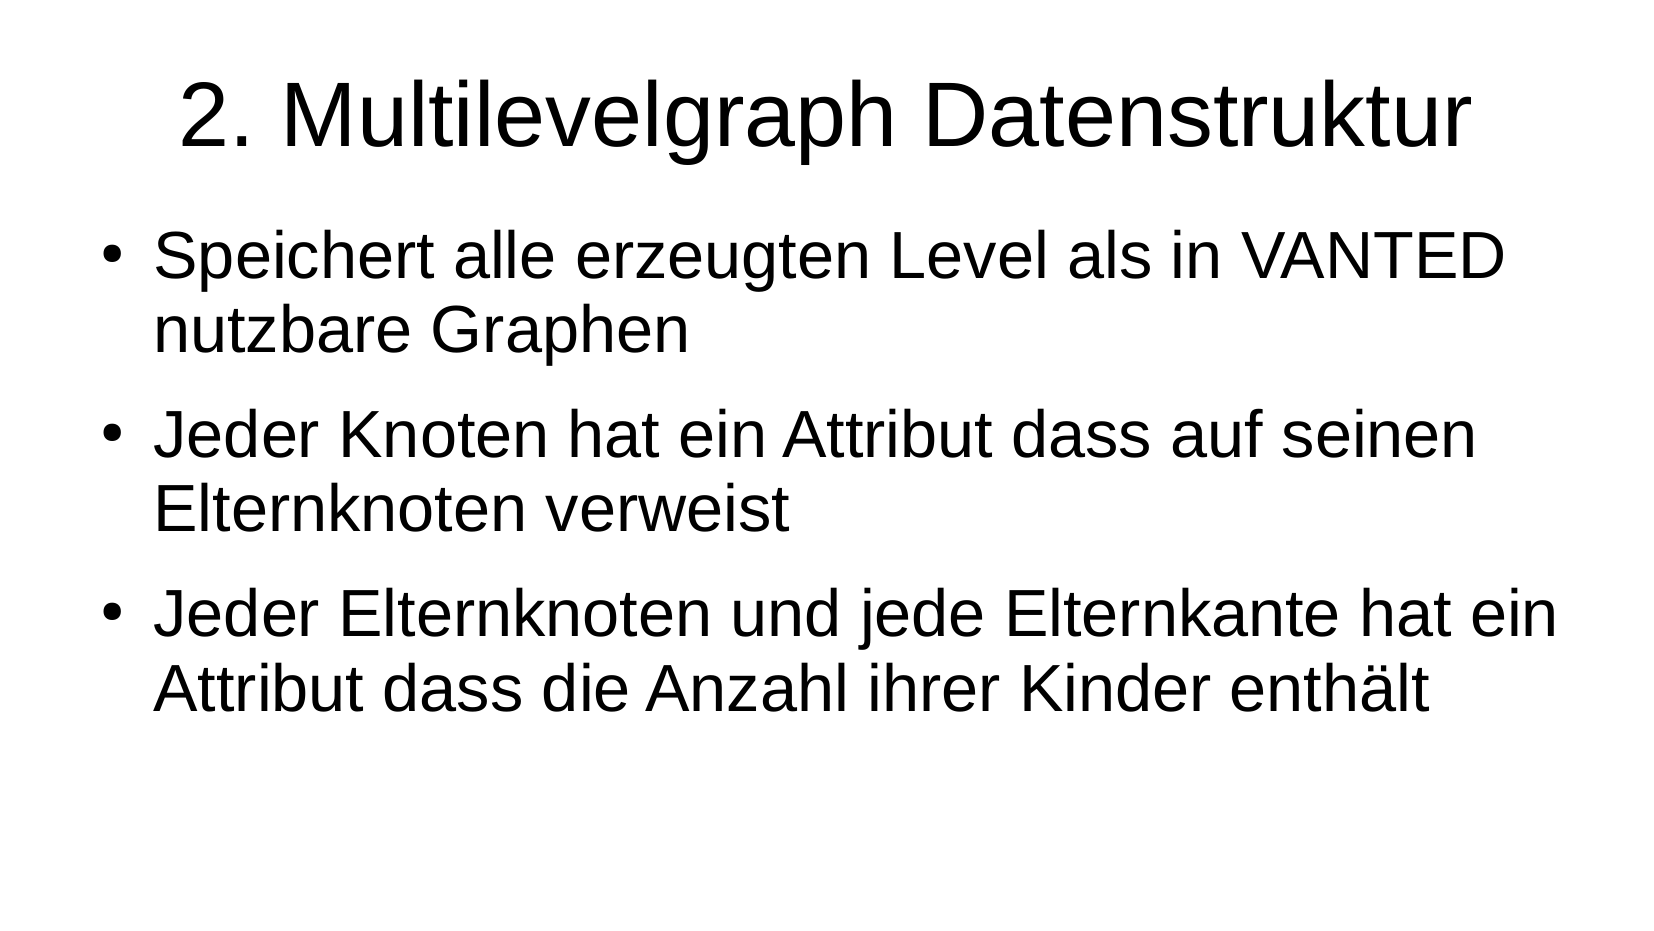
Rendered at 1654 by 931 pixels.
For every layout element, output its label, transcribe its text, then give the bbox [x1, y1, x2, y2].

list Speichert alle erzeugten Level als in VANTED nutzbare Graphen Jeder Knoten hat ein Attribut dass auf seinen Elternknoten verweist Jeder Elternknoten und jede Elternkante hat ein Attribut dass die Anzahl ihrer Kinder enthält [82, 217, 1571, 758]
title 2. Multilevelgraph Datenstruktur [82, 37, 1571, 193]
